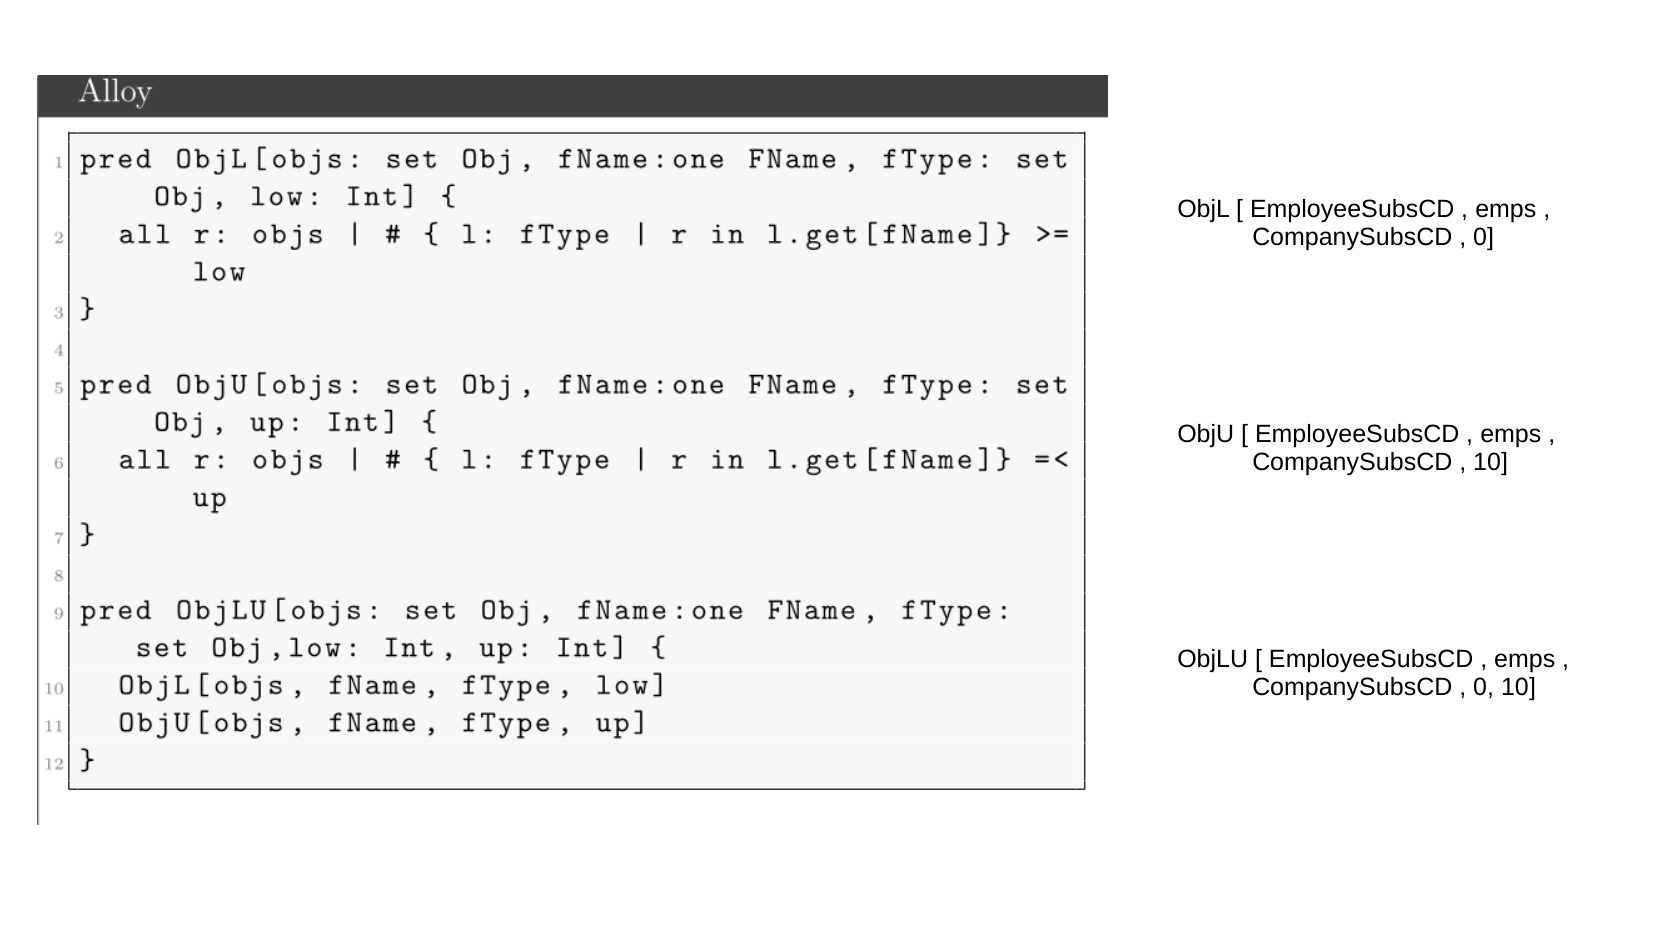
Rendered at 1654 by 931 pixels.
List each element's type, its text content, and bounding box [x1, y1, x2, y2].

text_box ObjU [ EmployeeSubsCD , emps , CompanySubsCD , 10] [1162, 412, 1594, 484]
picture [37, 75, 1108, 826]
text_box ObjL [ EmployeeSubsCD , emps , CompanySubsCD , 0] [1162, 187, 1594, 259]
text_box ObjLU [ EmployeeSubsCD , emps , CompanySubsCD , 0, 10] [1162, 637, 1594, 709]
